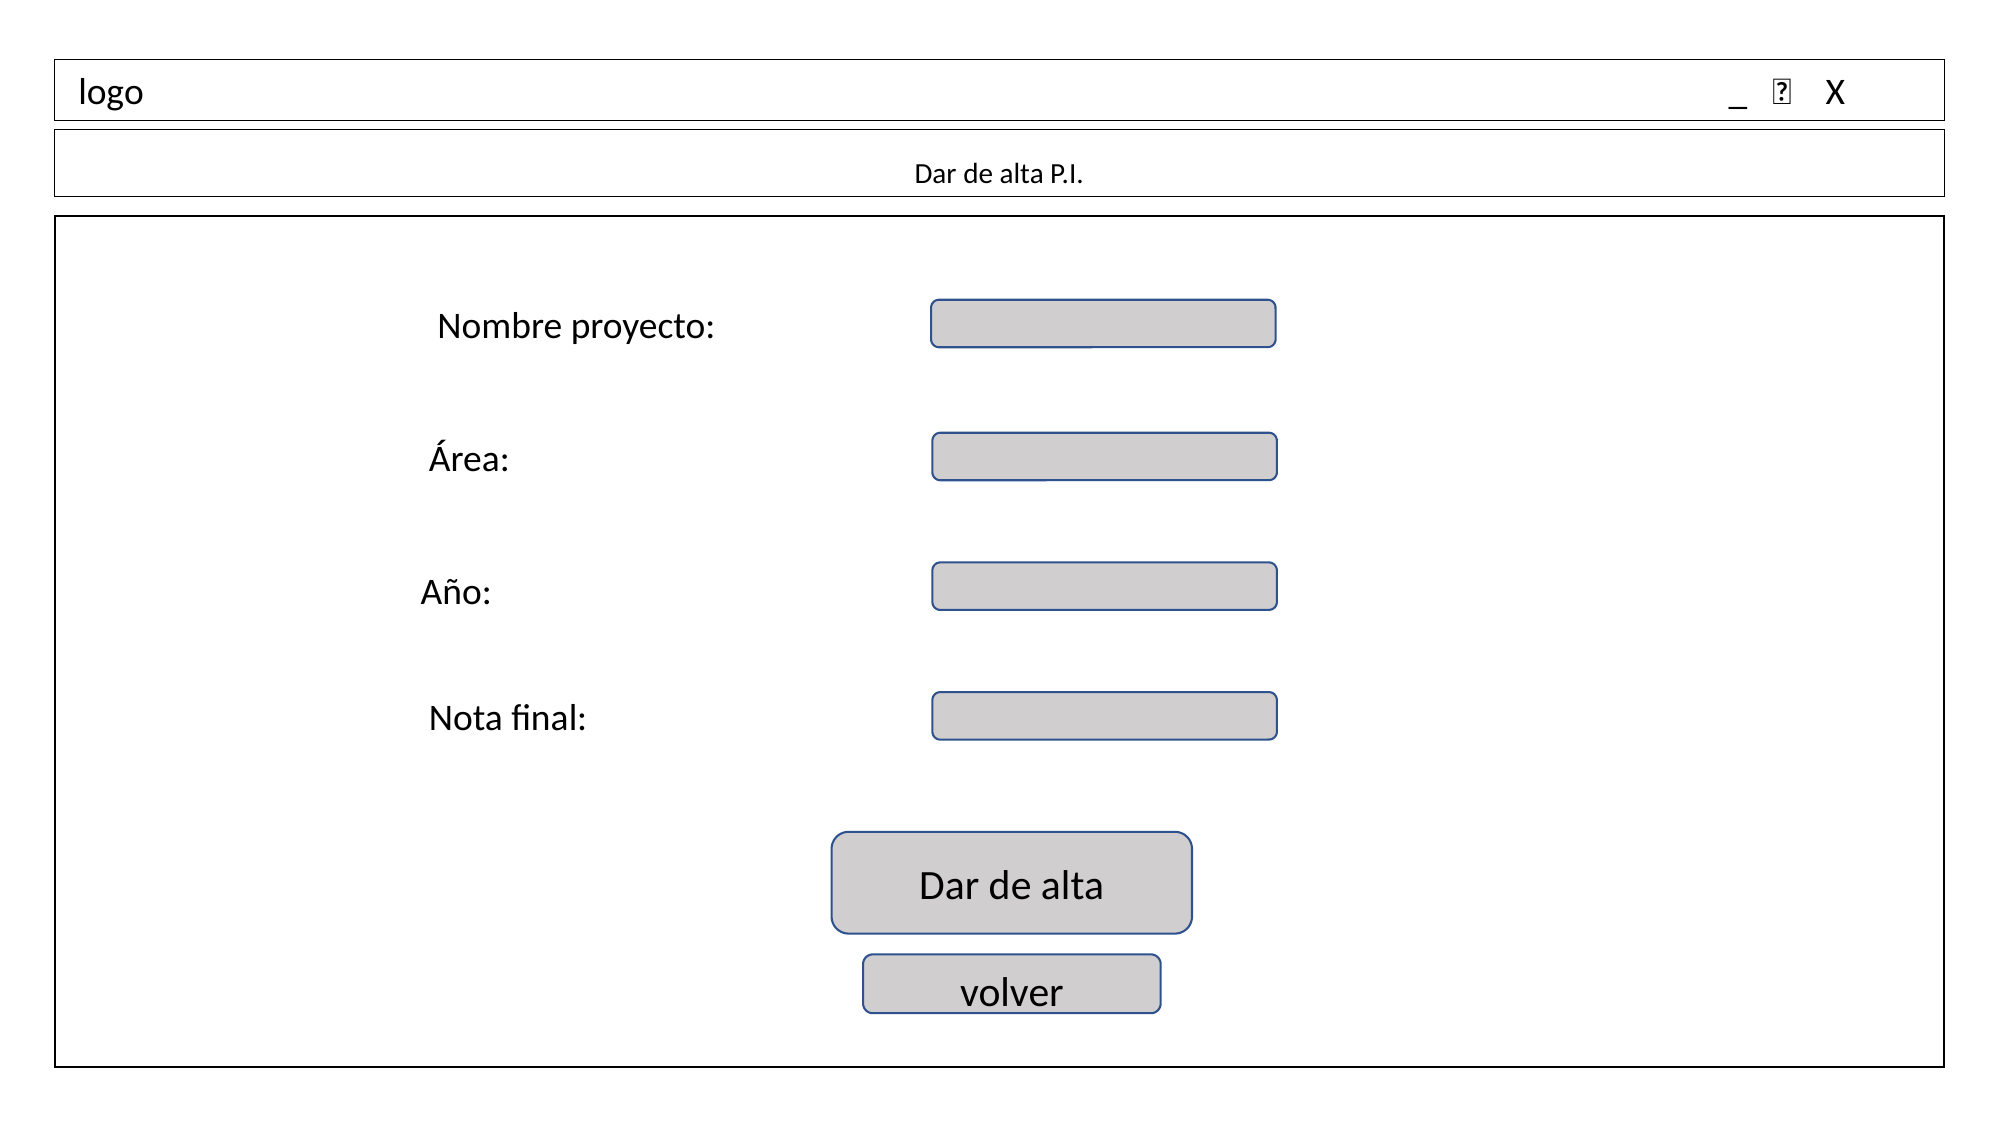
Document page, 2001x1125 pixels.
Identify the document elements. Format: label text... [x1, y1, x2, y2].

text_box Dar de alta [831, 831, 1192, 934]
text_box Dar de alta P.I. [54, 128, 1944, 192]
text_box volver [863, 954, 1161, 1014]
text_box Nombre proyecto: [422, 293, 933, 355]
text_box [932, 432, 1277, 481]
text_box Año: [405, 559, 916, 620]
text_box [932, 562, 1277, 610]
text_box Área: [413, 426, 924, 488]
text_box [931, 299, 1276, 348]
text_box logo _ 🔲 X [54, 59, 1944, 120]
text_box Nota final: [413, 685, 924, 747]
text_box [932, 692, 1277, 740]
